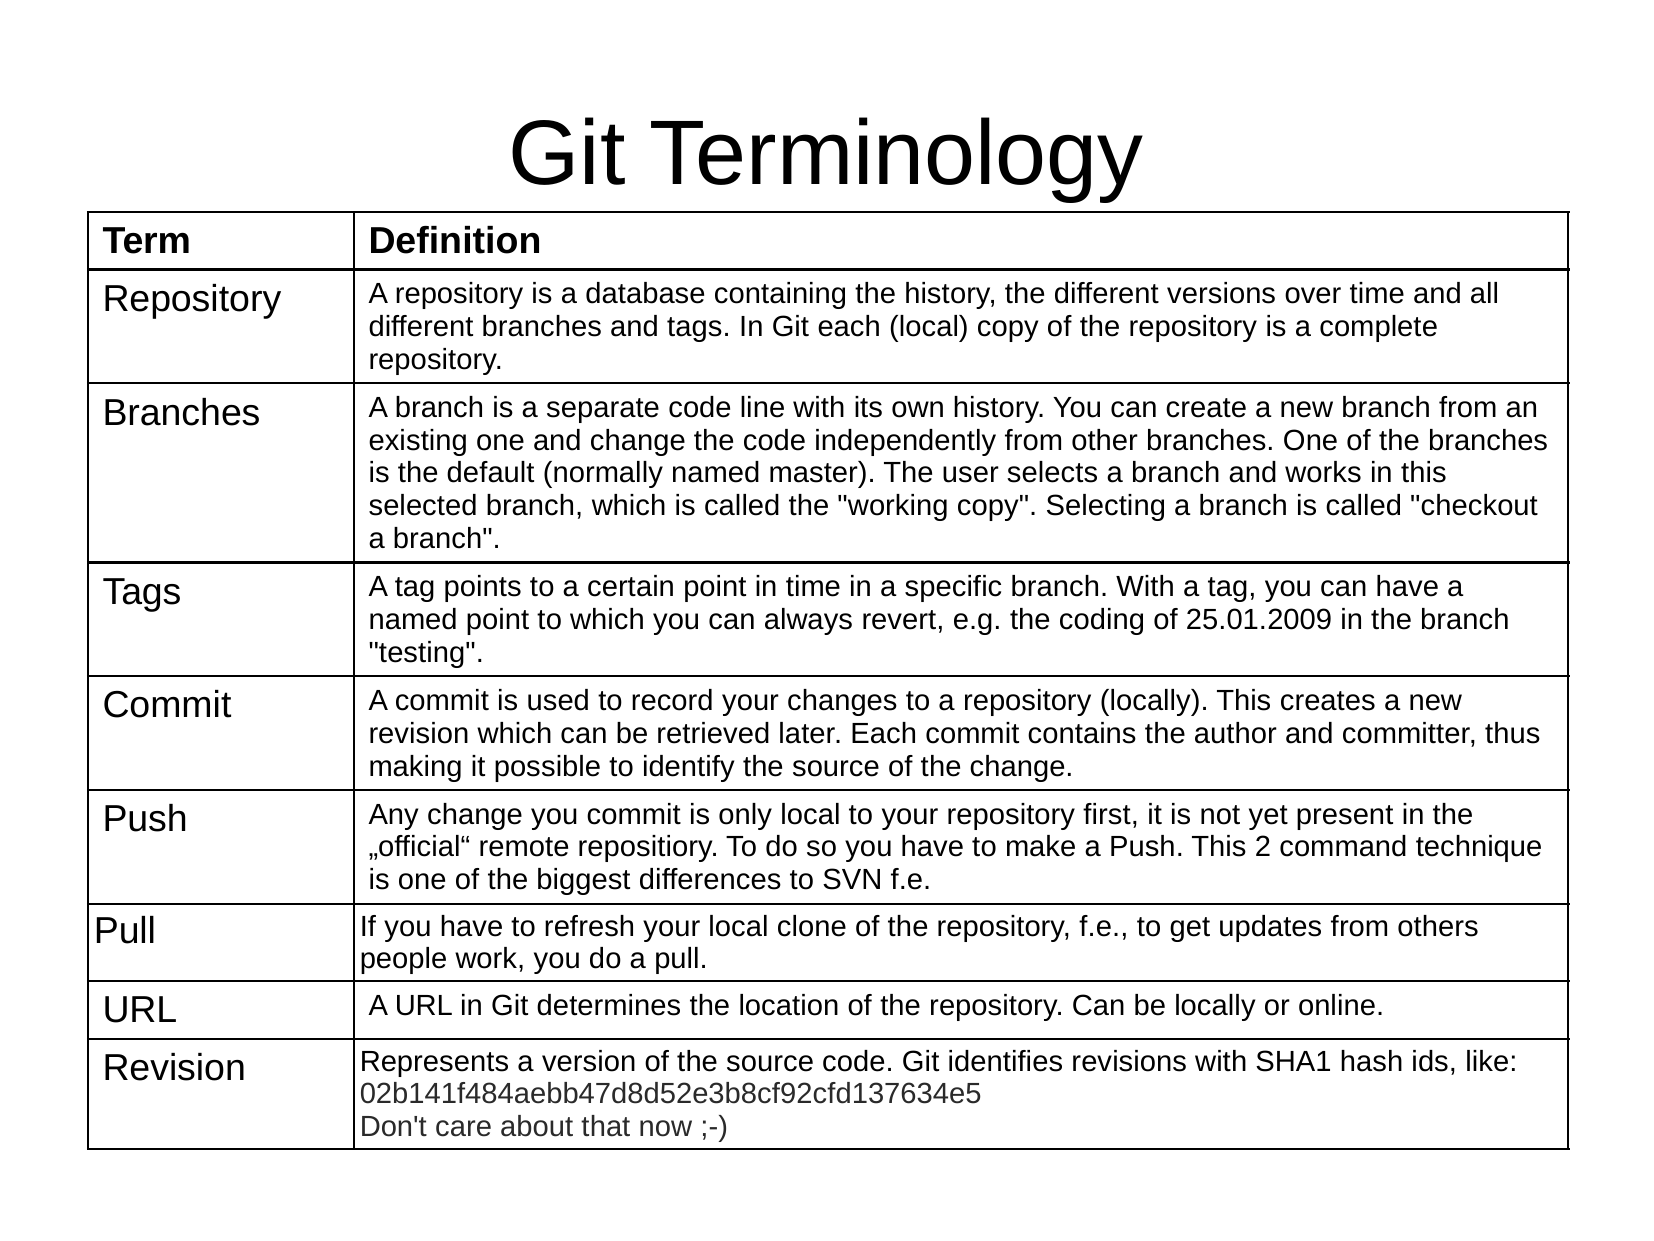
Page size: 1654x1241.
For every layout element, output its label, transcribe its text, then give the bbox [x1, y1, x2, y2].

table_cell Revision [89, 1040, 353, 1148]
table_cell A tag points to a certain point in time in a specific branch. With a tag, you can have a named point to which you can always revert, e.g. the coding of 25.01.2009 in the branch "testing". [355, 564, 1567, 675]
table_cell URL [89, 982, 353, 1038]
table_header Term [89, 213, 353, 268]
table_cell Repository [89, 271, 353, 382]
table_cell Pull [89, 905, 353, 980]
table_cell Represents a version of the source code. Git identifies revisions with SHA1 hash ids, like: 02b141f484aebb47d8d52e3b8cf92cfd137634e5 Don't care about that now ;-) [355, 1040, 1567, 1148]
table_cell Push [89, 791, 353, 903]
title Git Terminology [82, 49, 1571, 257]
table_cell Tags [89, 564, 353, 675]
table_cell Commit [89, 677, 353, 789]
table_header Definition [355, 213, 1567, 268]
table_cell A repository is a database containing the history, the different versions over time and all different branches and tags. In Git each (local) copy of the repository is a complete repository. [355, 271, 1567, 382]
table_cell A URL in Git determines the location of the repository. Can be locally or online. [355, 982, 1567, 1038]
table_cell Any change you commit is only local to your repository first, it is not yet present in the „official“ remote repositiory. To do so you have to make a Push. This 2 command technique is one of the biggest differences to SVN f.e. [355, 791, 1567, 903]
table_cell Branches [89, 384, 353, 561]
table_cell A branch is a separate code line with its own history. You can create a new branch from an existing one and change the code independently from other branches. One of the branches is the default (normally named master). The user selects a branch and works in this selected branch, which is called the "working copy". Selecting a branch is called "checkout a branch". [355, 384, 1567, 561]
table_cell A commit is used to record your changes to a repository (locally). This creates a new revision which can be retrieved later. Each commit contains the author and committer, thus making it possible to identify the source of the change. [355, 677, 1567, 789]
table_cell If you have to refresh your local clone of the repository, f.e., to get updates from others people work, you do a pull. [355, 905, 1567, 980]
